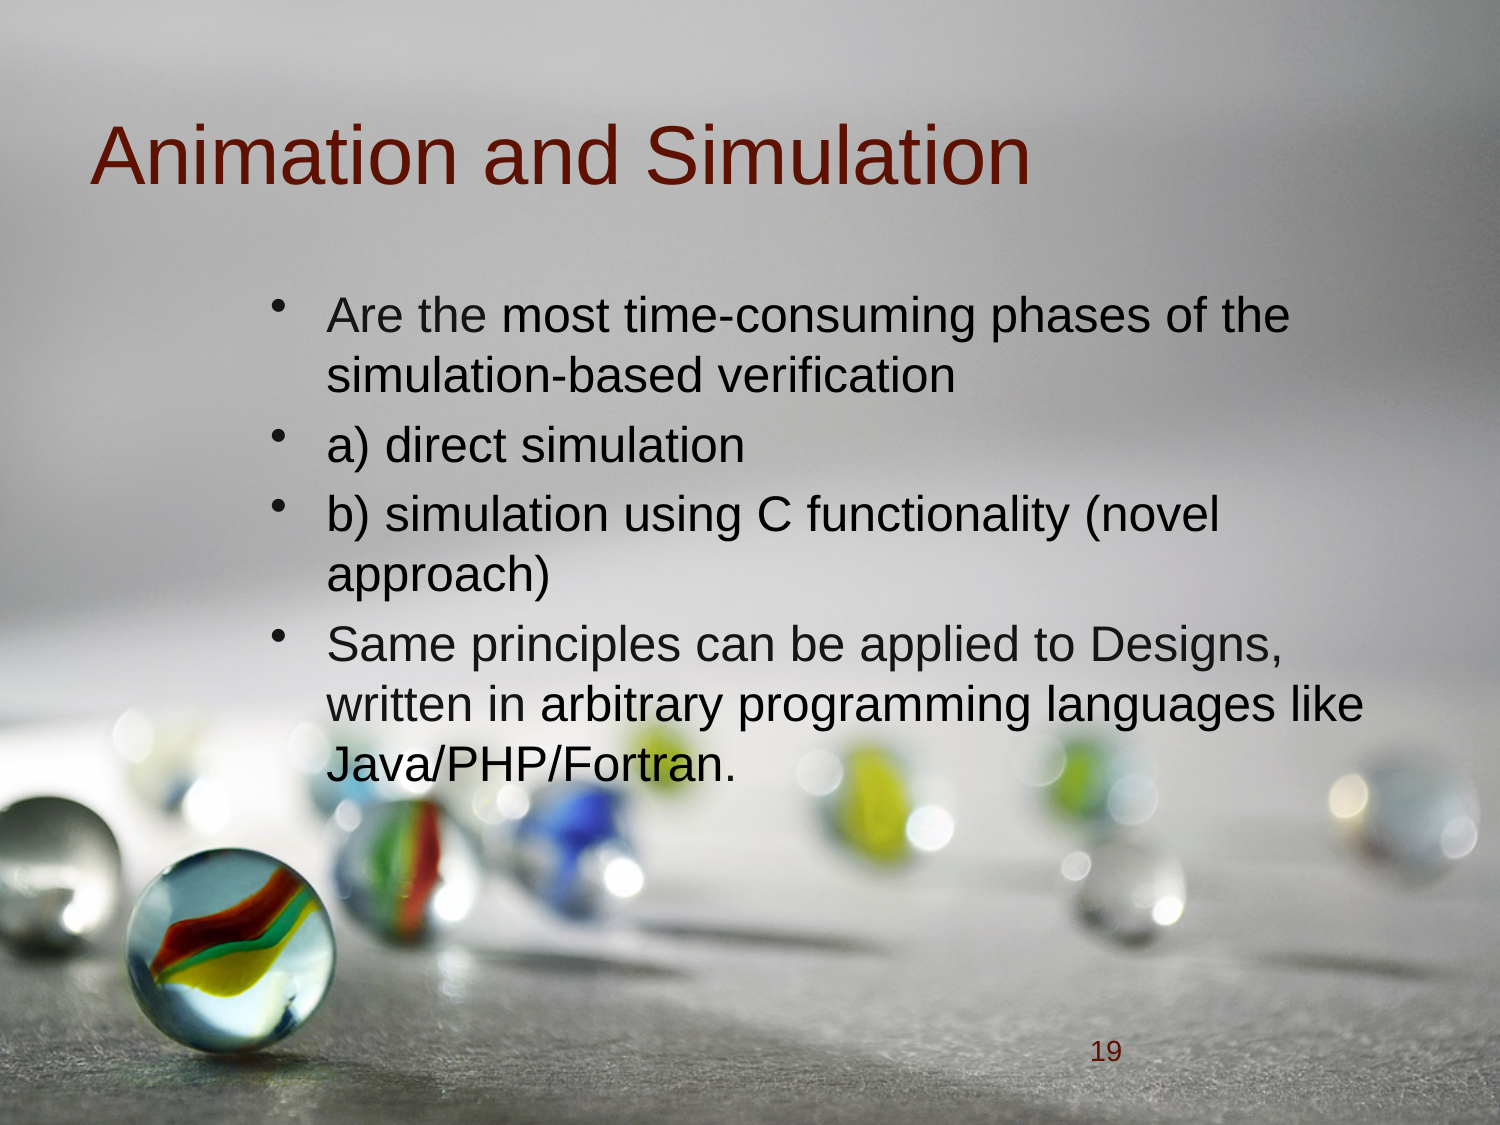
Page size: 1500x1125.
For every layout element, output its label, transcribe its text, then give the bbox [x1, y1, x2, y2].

picture [0, 0, 1500, 1125]
list Are the most time-consuming phases of the simulation-based verification a) direct simulation b) simulation using C functionality (novel approach) Same principles can be applied to Designs, written in arbitrary programming languages like Java/PHP/Fortran. [255, 274, 1425, 1017]
title Animation and Simulation [75, 57, 1425, 245]
